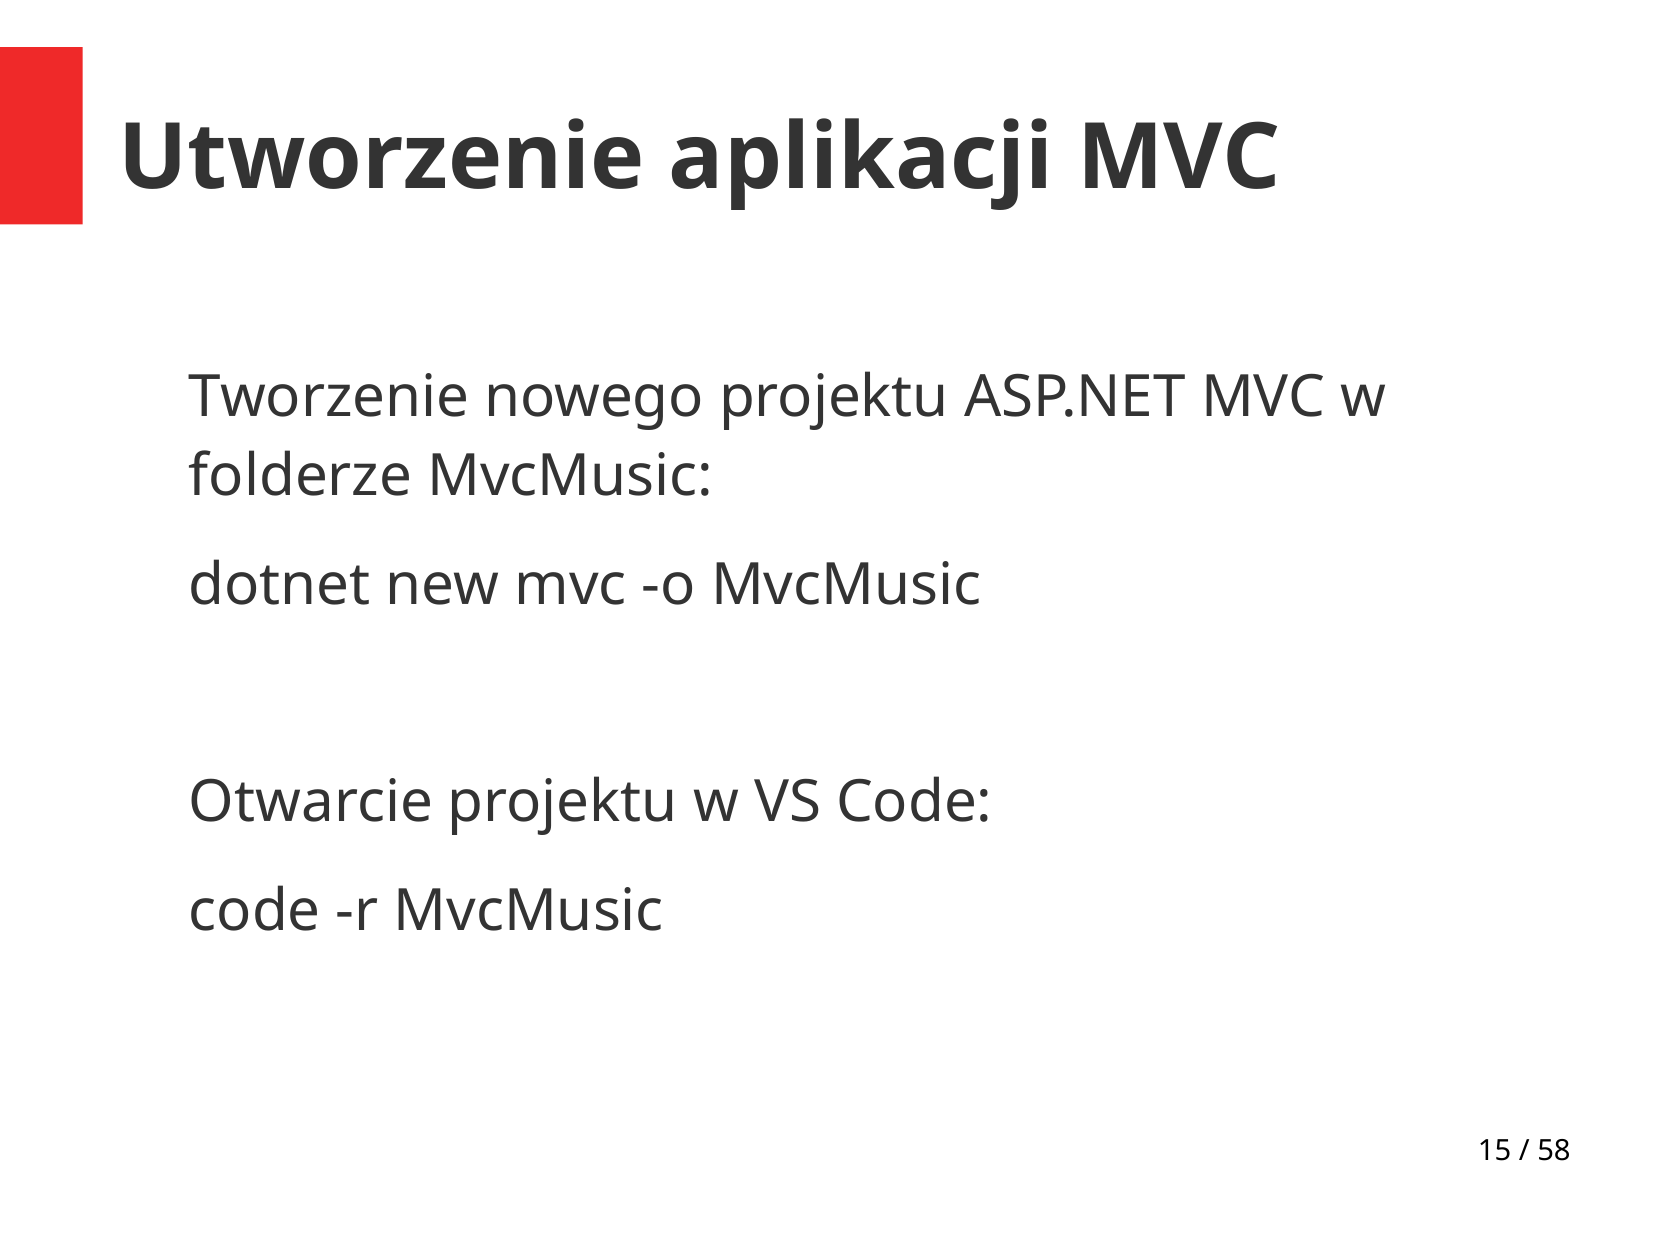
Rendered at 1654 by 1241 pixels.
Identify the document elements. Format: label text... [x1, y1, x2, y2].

list Tworzenie nowego projektu ASP.NET MVC w folderze MvcMusic: dotnet new mvc -o MvcMusic Otwarcie projektu w VS Code: code -r MvcMusic [118, 354, 1536, 1074]
title Utworzenie aplikacji MVC [118, 49, 1571, 257]
